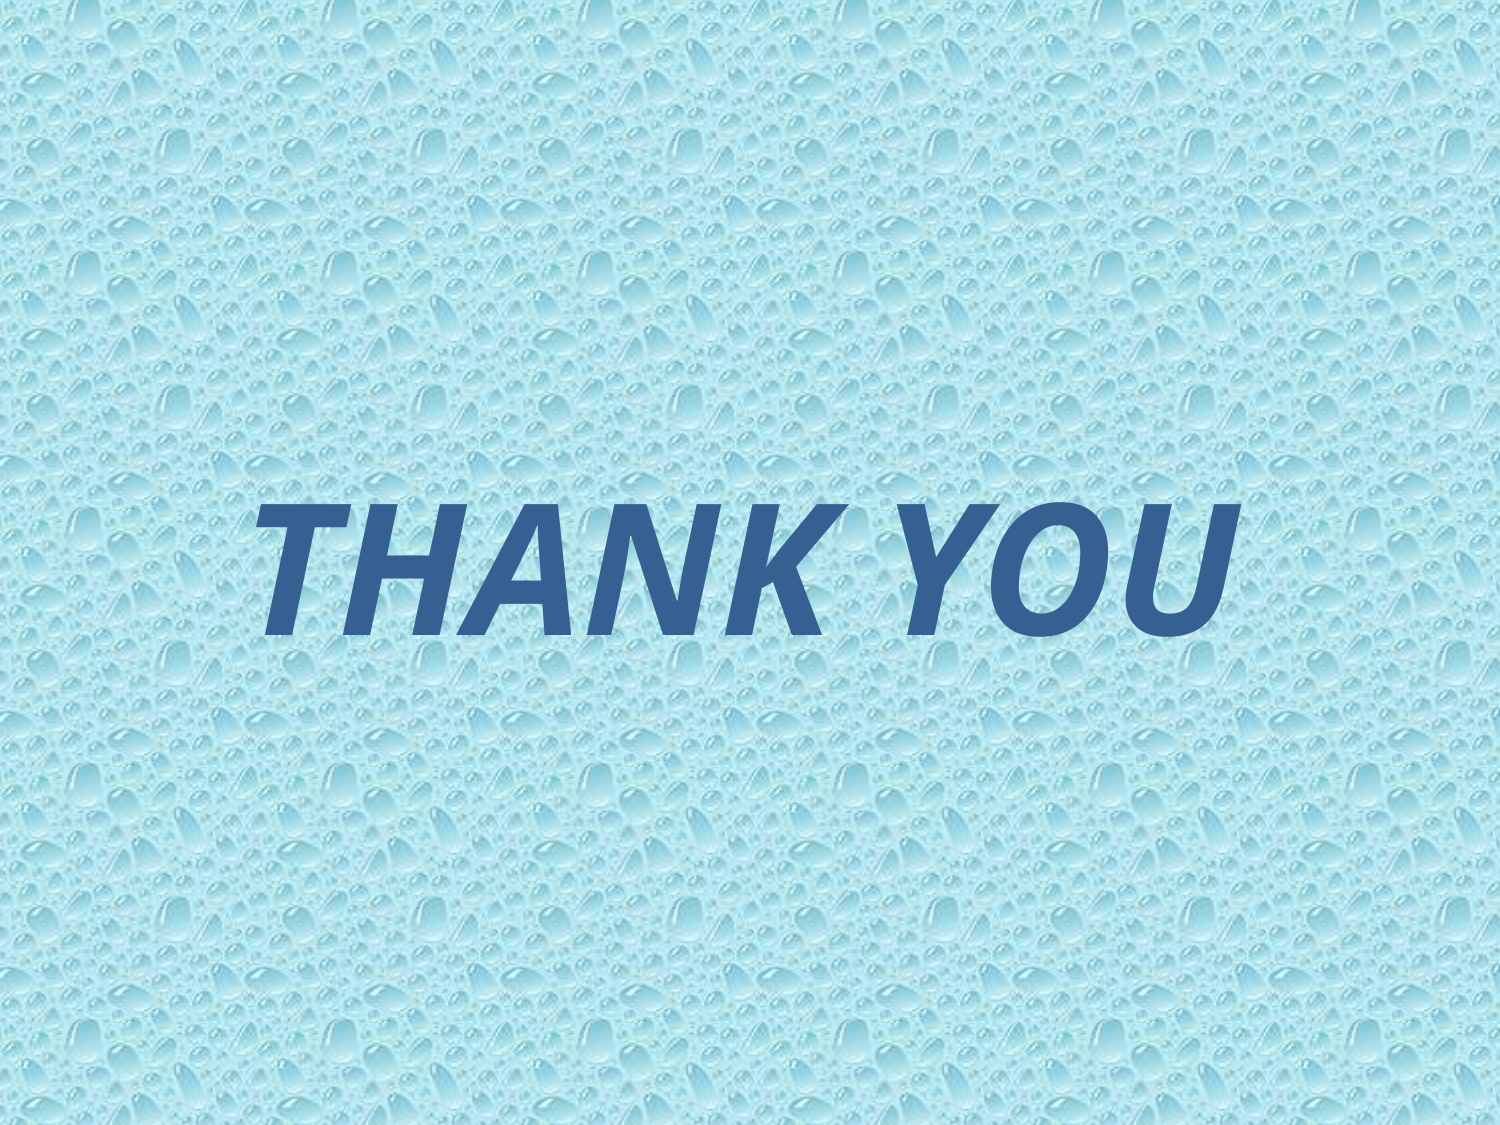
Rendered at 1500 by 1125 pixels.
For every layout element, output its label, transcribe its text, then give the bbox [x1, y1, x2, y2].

title THANK YOU [0, 0, 1500, 1125]
